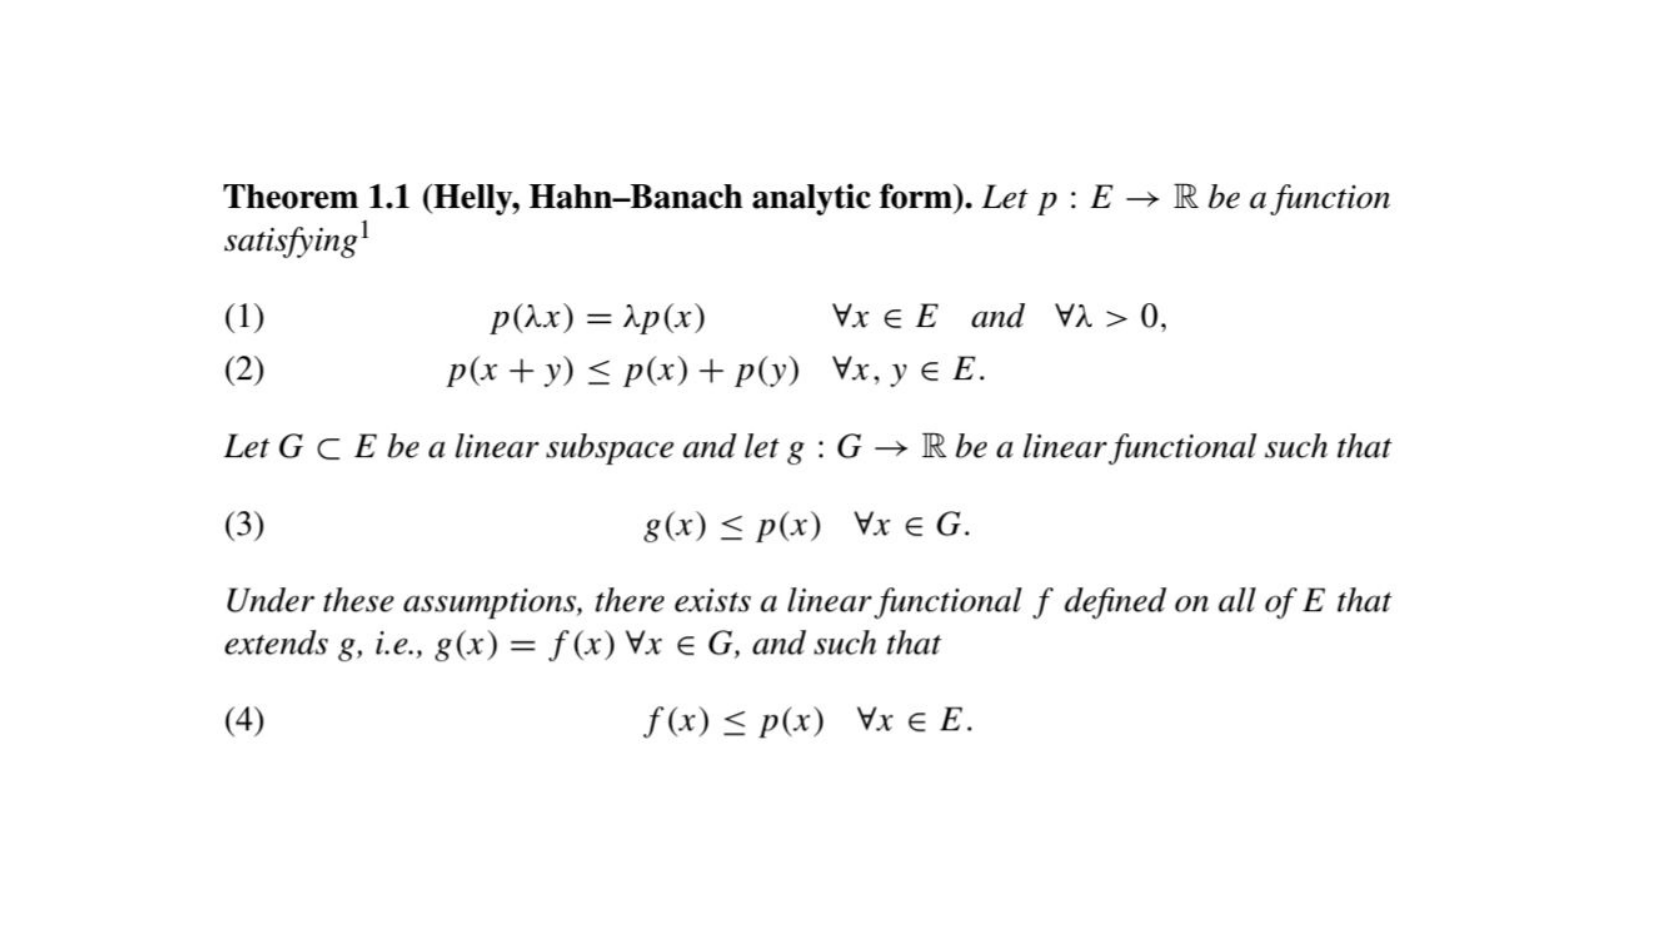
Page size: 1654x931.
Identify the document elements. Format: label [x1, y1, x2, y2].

picture [157, 163, 1499, 769]
